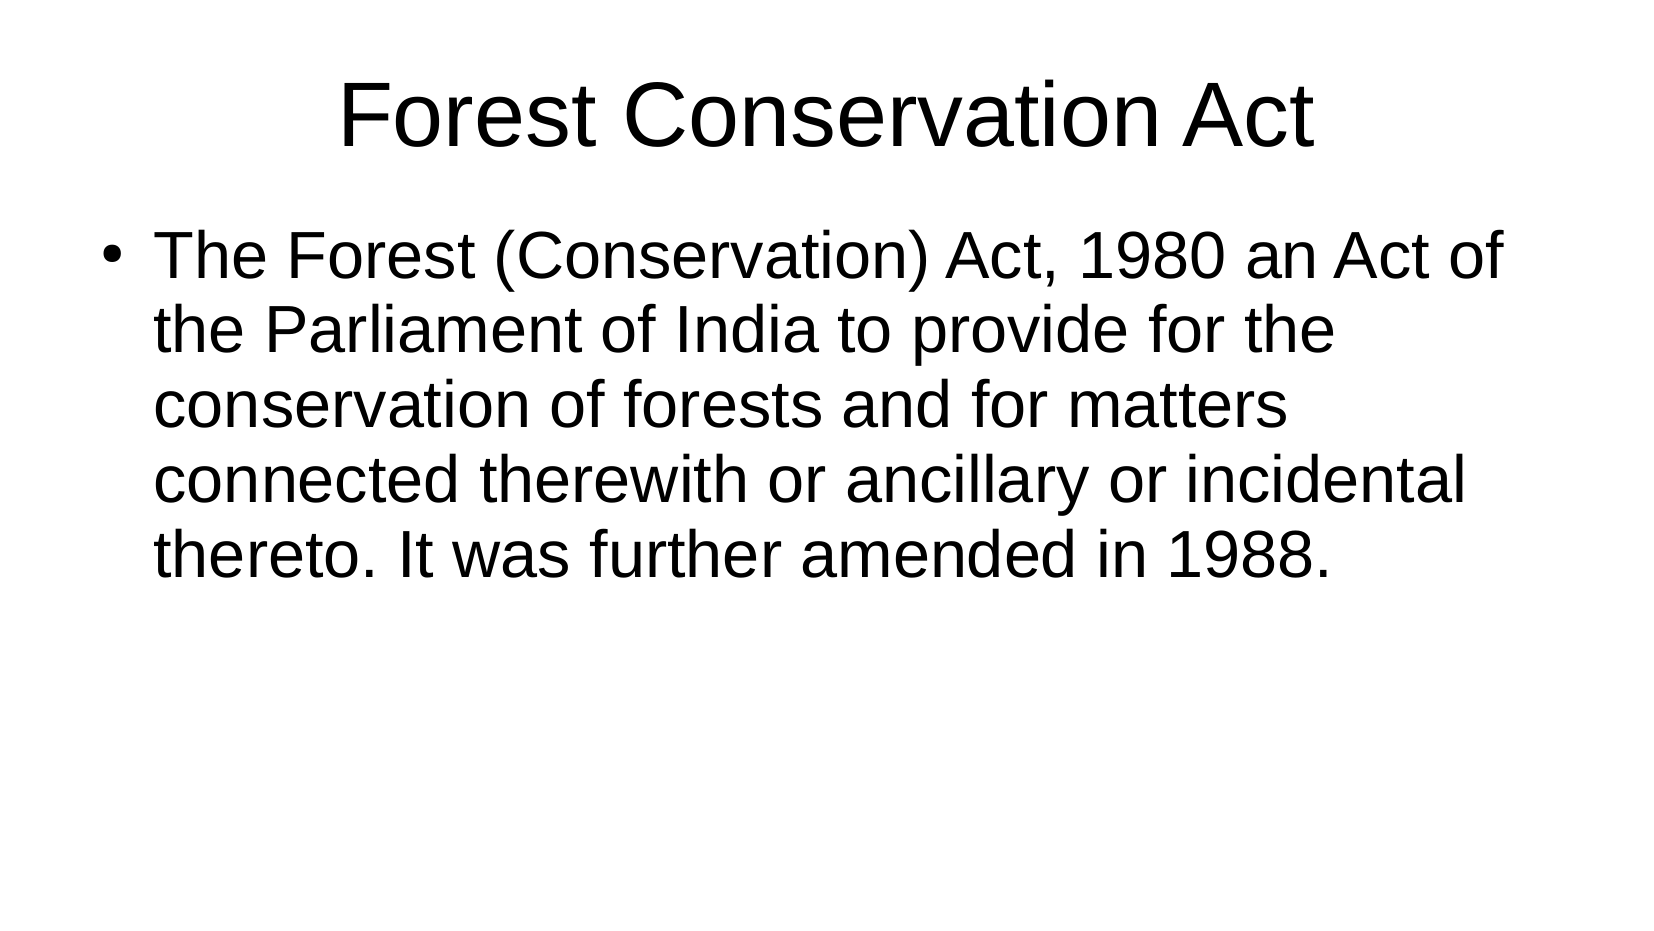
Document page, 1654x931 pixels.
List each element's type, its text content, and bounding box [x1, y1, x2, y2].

list The Forest (Conservation) Act, 1980 an Act of the Parliament of India to provide for the conservation of forests and for matters connected therewith or ancillary or incidental thereto. It was further amended in 1988. [82, 217, 1571, 758]
title Forest Conservation Act [82, 37, 1571, 193]
